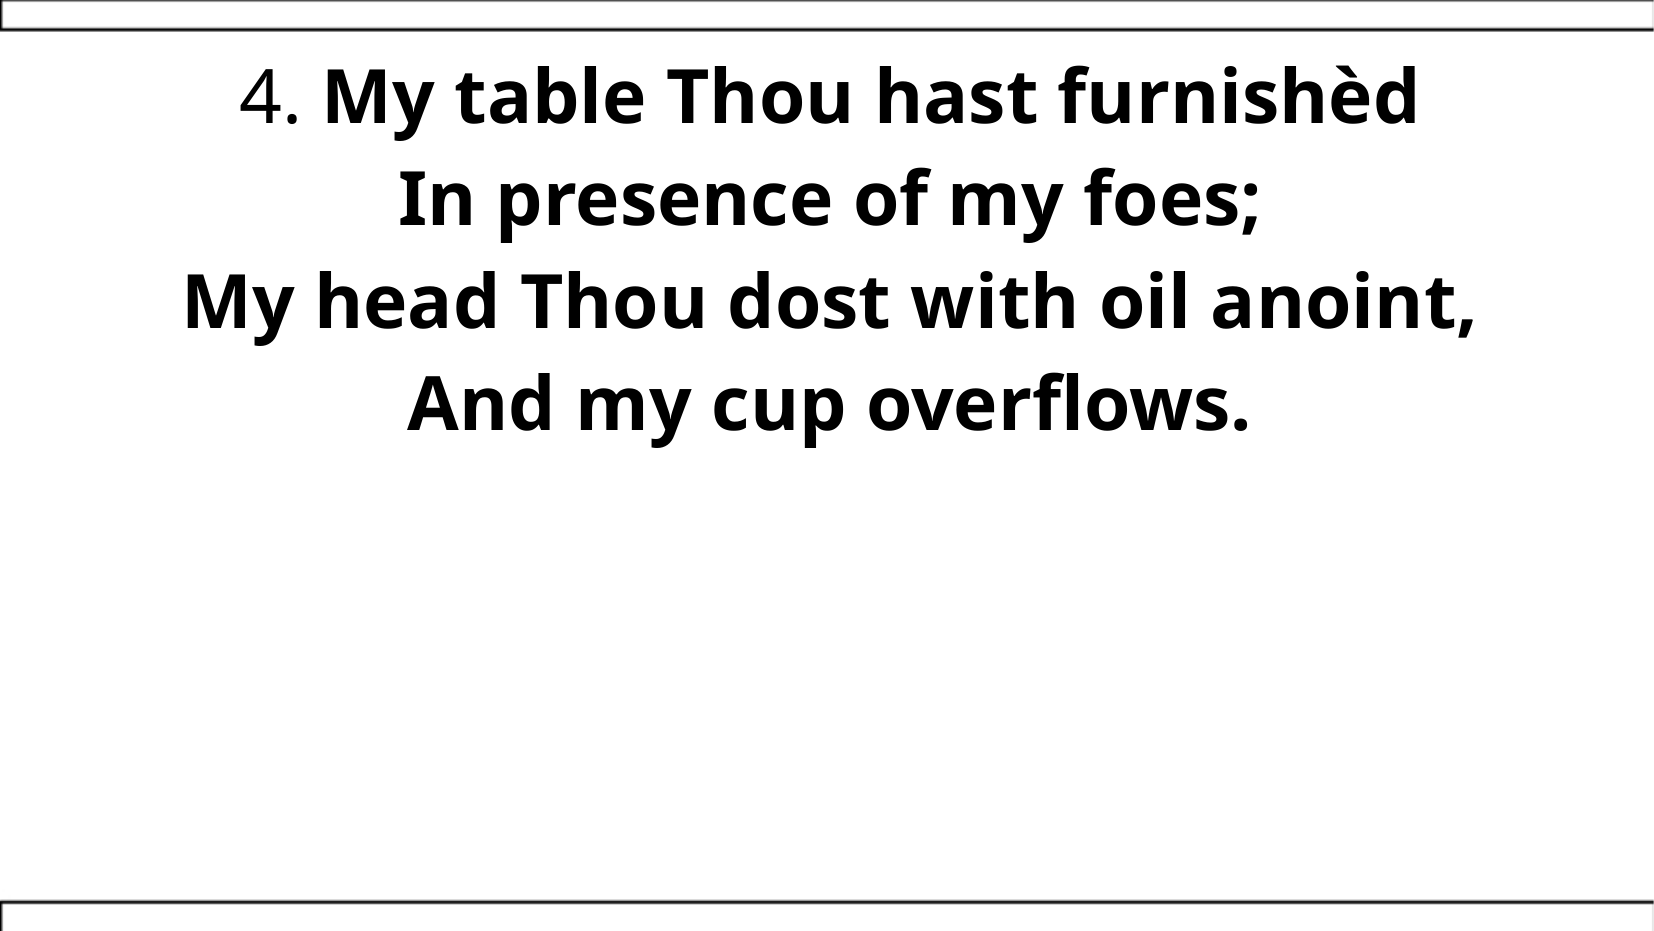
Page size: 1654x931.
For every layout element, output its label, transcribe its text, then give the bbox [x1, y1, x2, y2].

text_box 4. My table Thou hast furnishèd In presence of my foes; My head Thou dost with oil anoint, And my cup overflows. [95, 35, 1566, 451]
picture [0, 0, 1654, 931]
